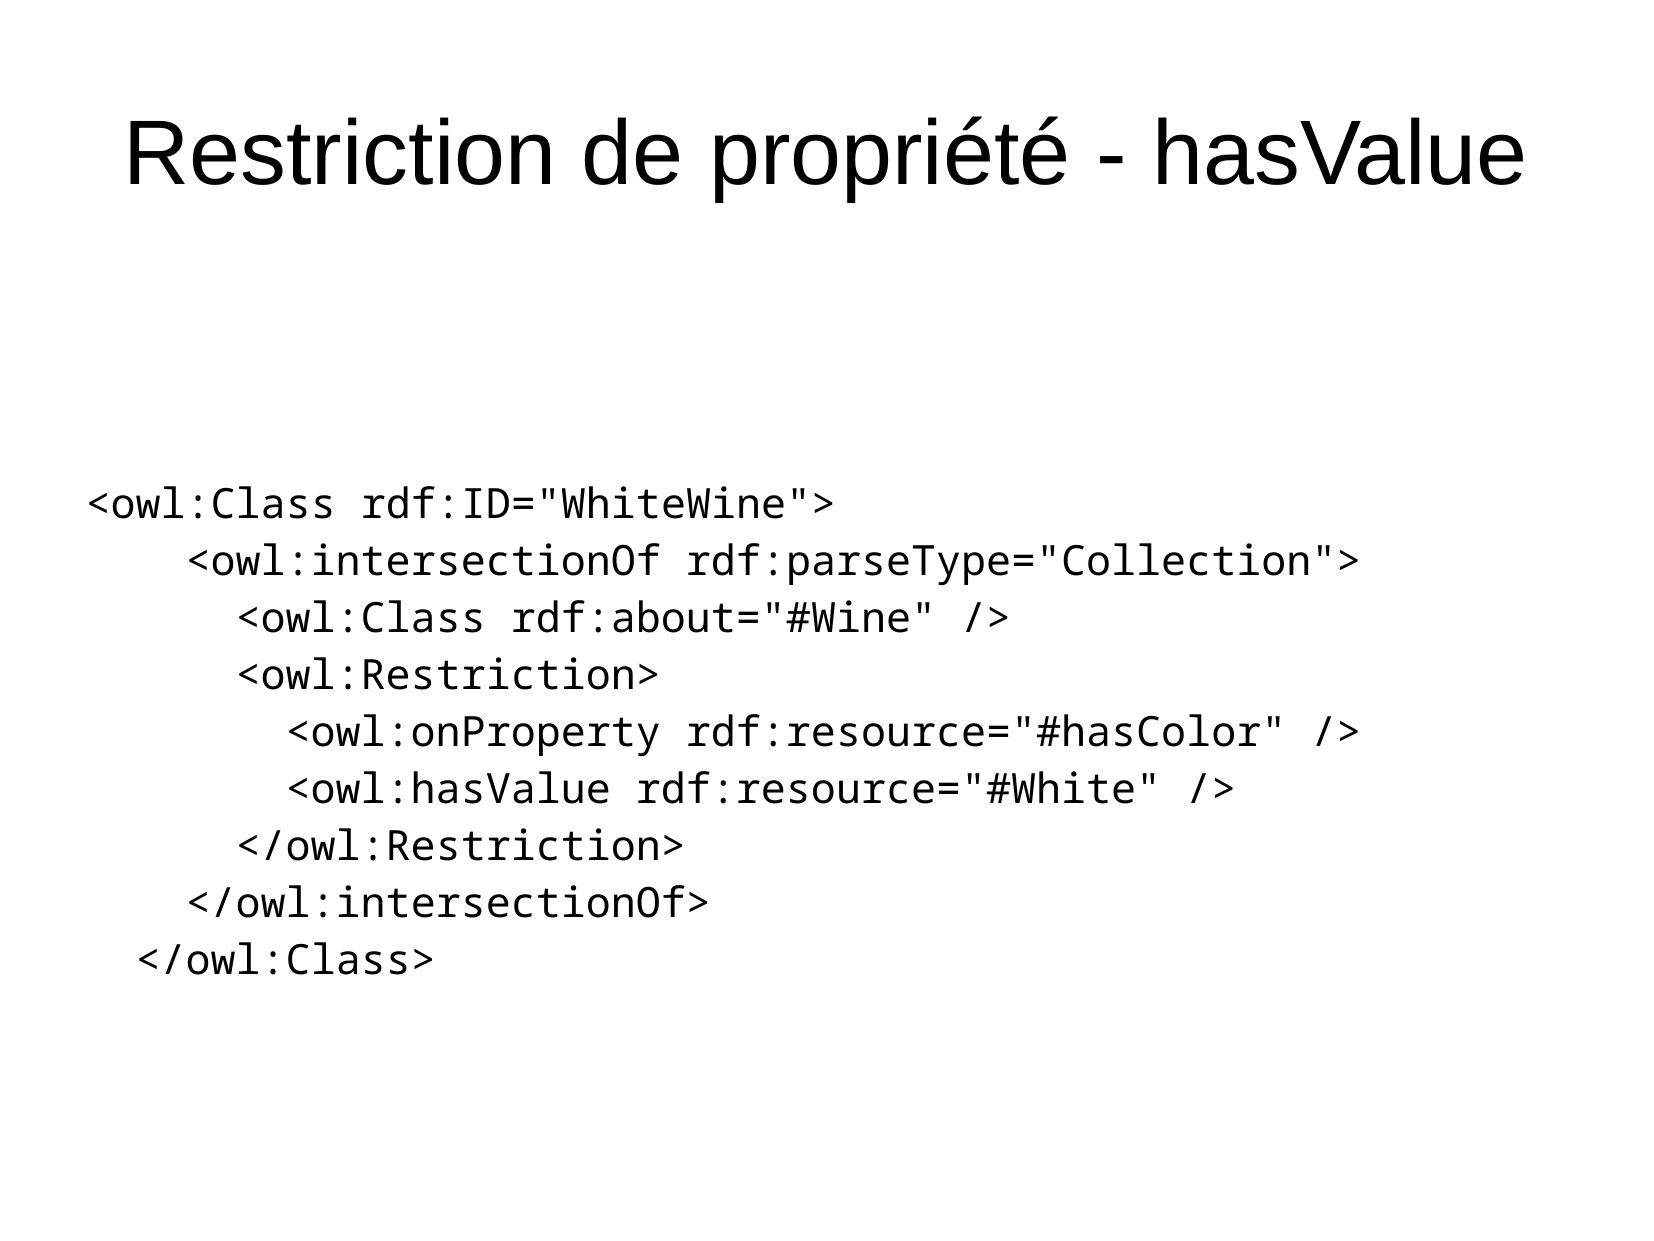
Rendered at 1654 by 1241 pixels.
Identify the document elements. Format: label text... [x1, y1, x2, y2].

title Restriction de propriété - hasValue [82, 49, 1571, 257]
text_box <owl:Class rdf:ID="WhiteWine"> <owl:intersectionOf rdf:parseType="Collection"> <owl:Class rdf:about="#Wine" /> <owl:Restriction> <owl:onProperty rdf:resource="#hasColor" /> <owl:hasValue rdf:resource="#White" /> </owl:Restriction> </owl:intersectionOf> </owl:Class> [70, 466, 1583, 918]
